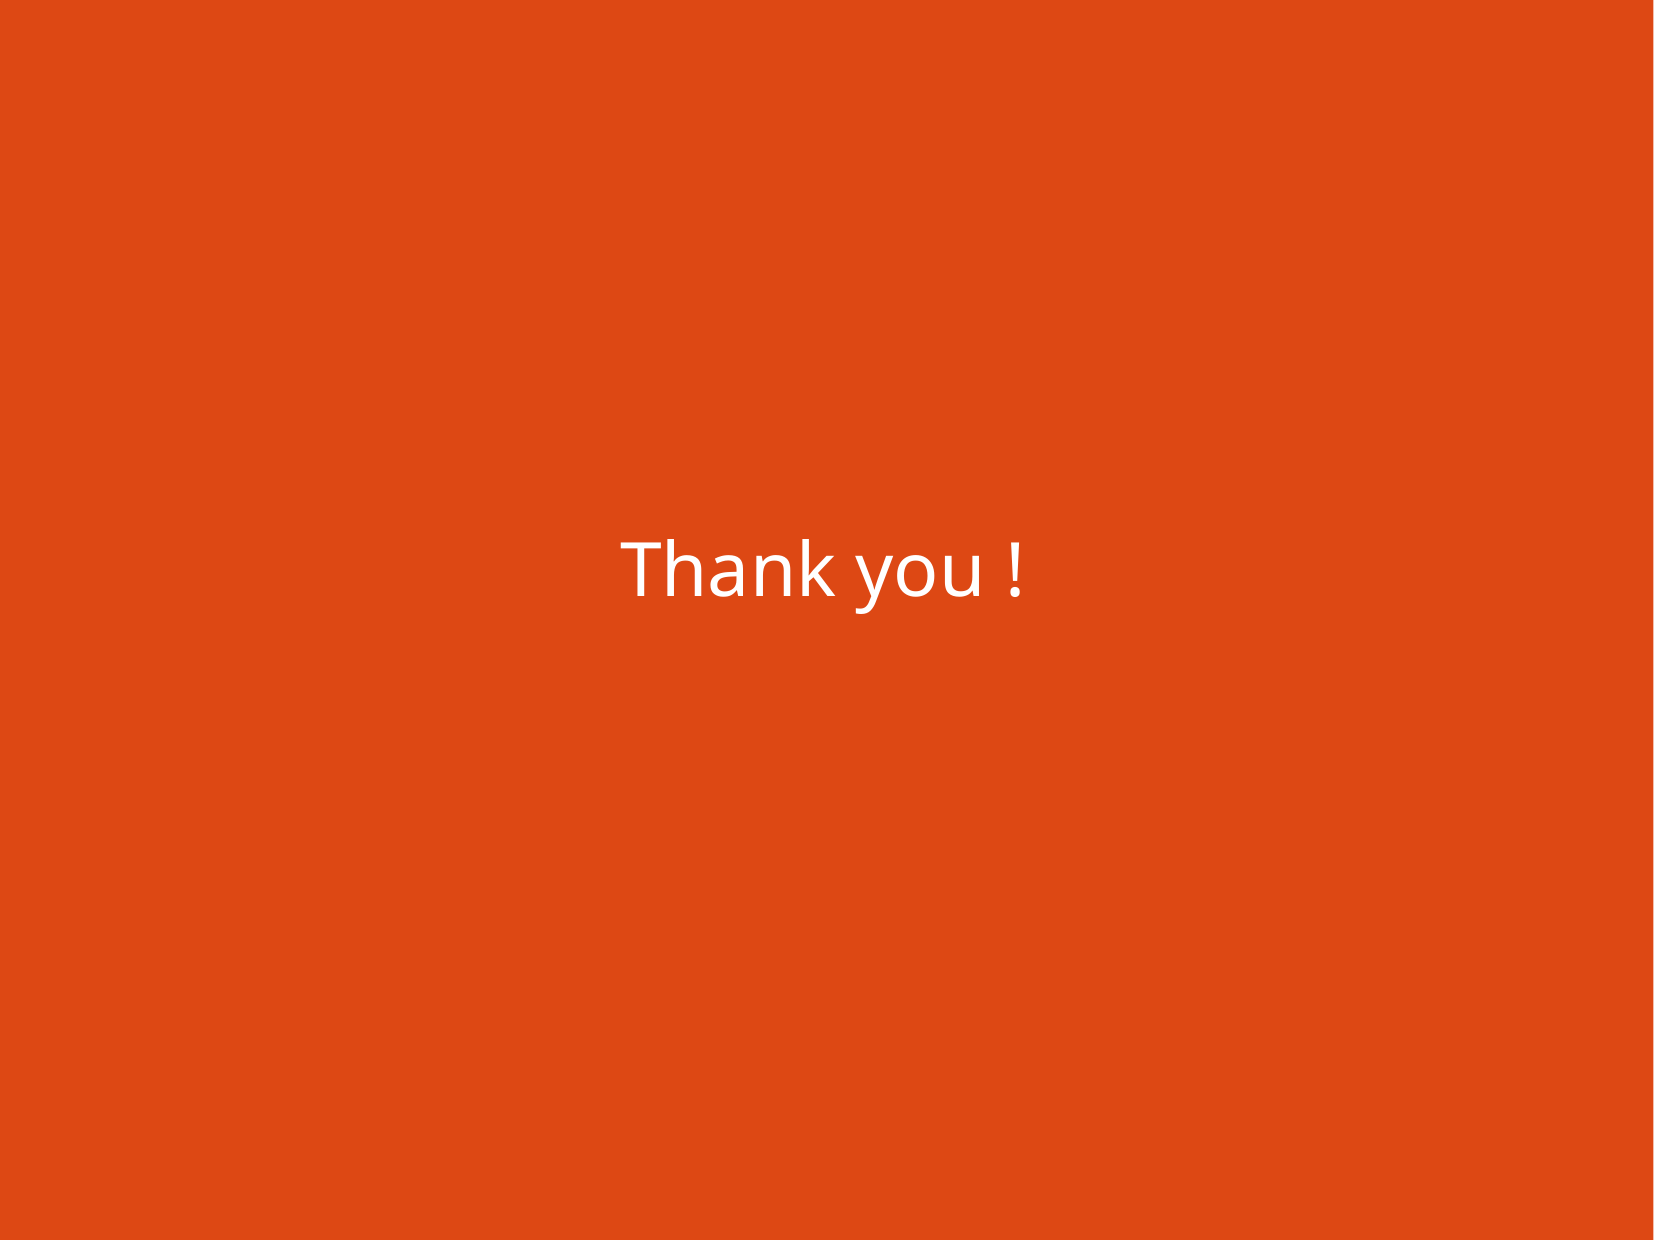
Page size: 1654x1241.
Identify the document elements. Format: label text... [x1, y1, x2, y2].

title Thank you ! [620, 513, 1040, 621]
